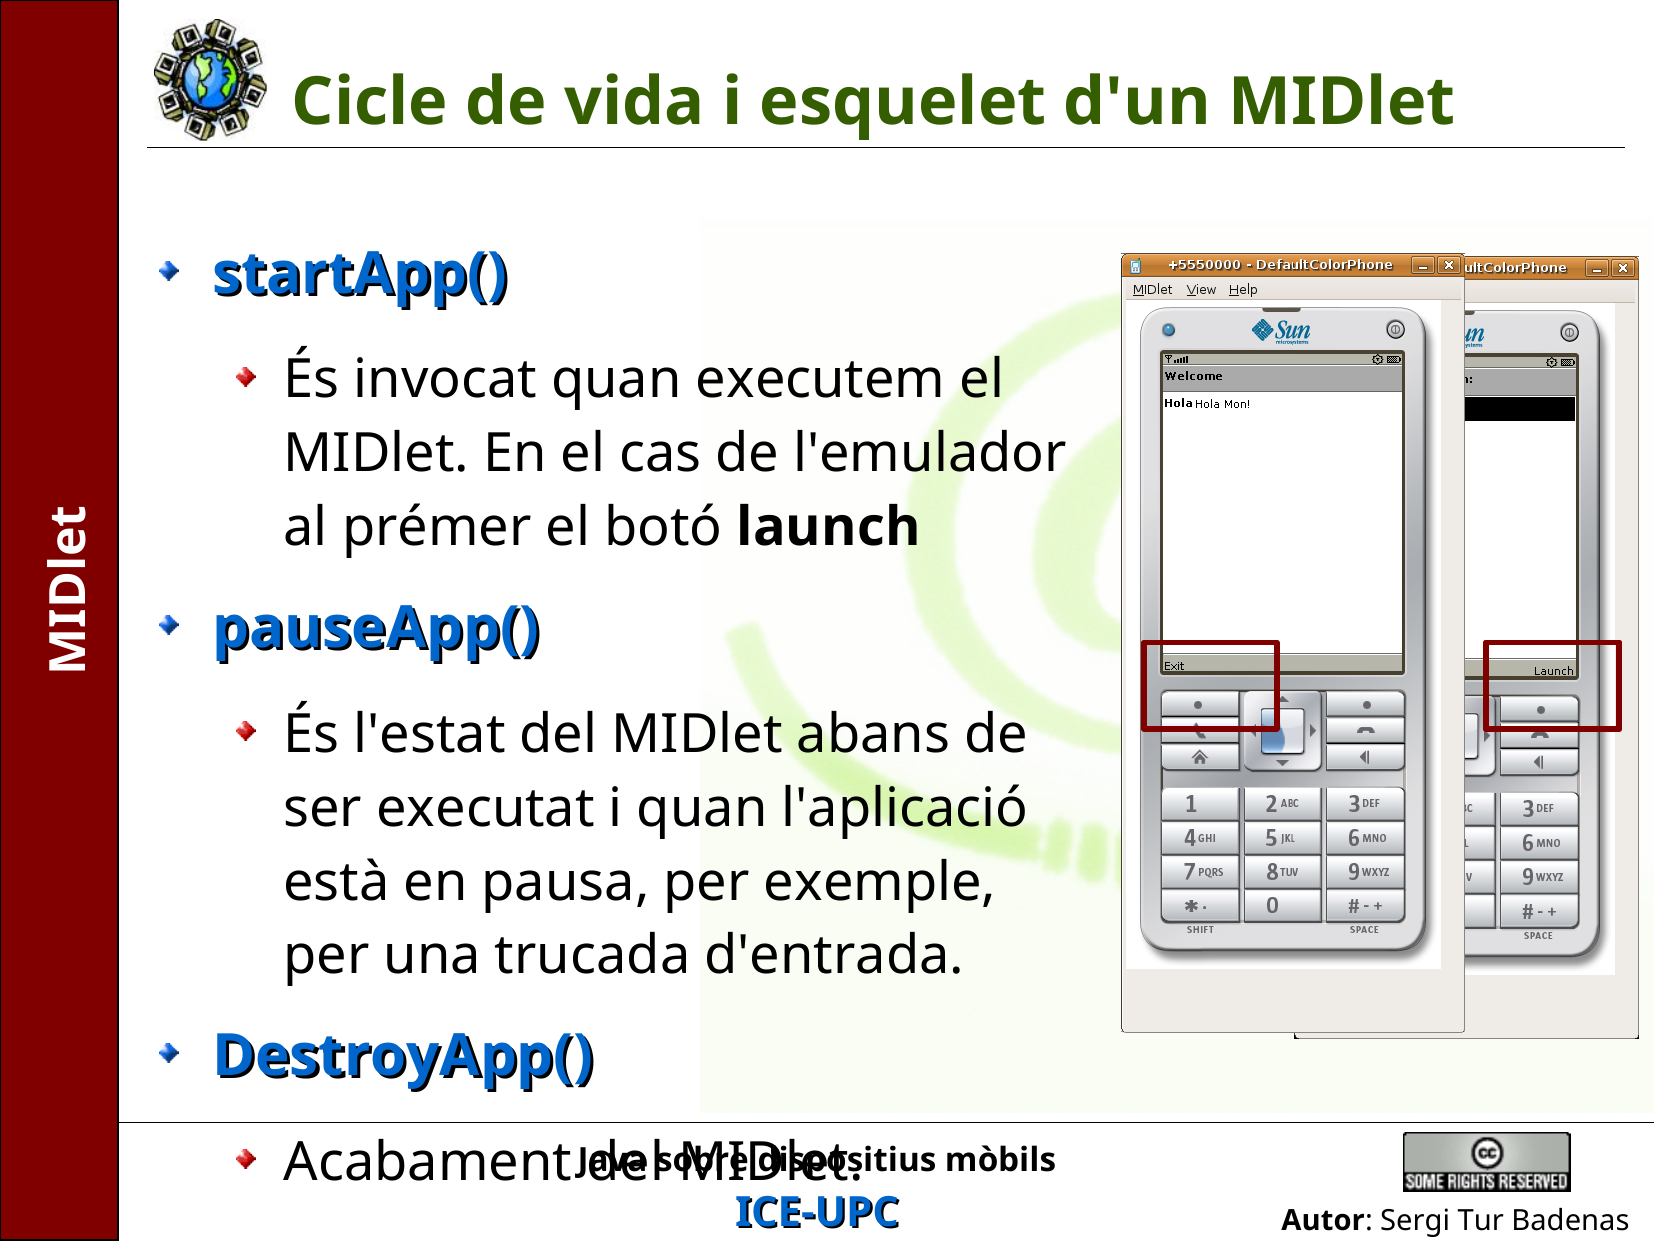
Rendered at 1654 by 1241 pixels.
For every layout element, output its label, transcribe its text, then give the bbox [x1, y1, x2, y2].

picture [1403, 1132, 1571, 1192]
picture [236, 1149, 256, 1169]
picture [700, 217, 1654, 1113]
list startApp() És invocat quan executem el MIDlet. En el cas de l'emulador al prémer el botó launch pauseApp() És l'estat del MIDlet abans de ser executat i quan l'aplicació està en pausa, per exemple, per una trucada d'entrada. DestroyApp() Acabament del MIDlet. [141, 231, 1094, 1097]
title Cicle de vida i esquelet d'un MIDlet [129, 56, 1619, 141]
picture [154, 19, 268, 56]
